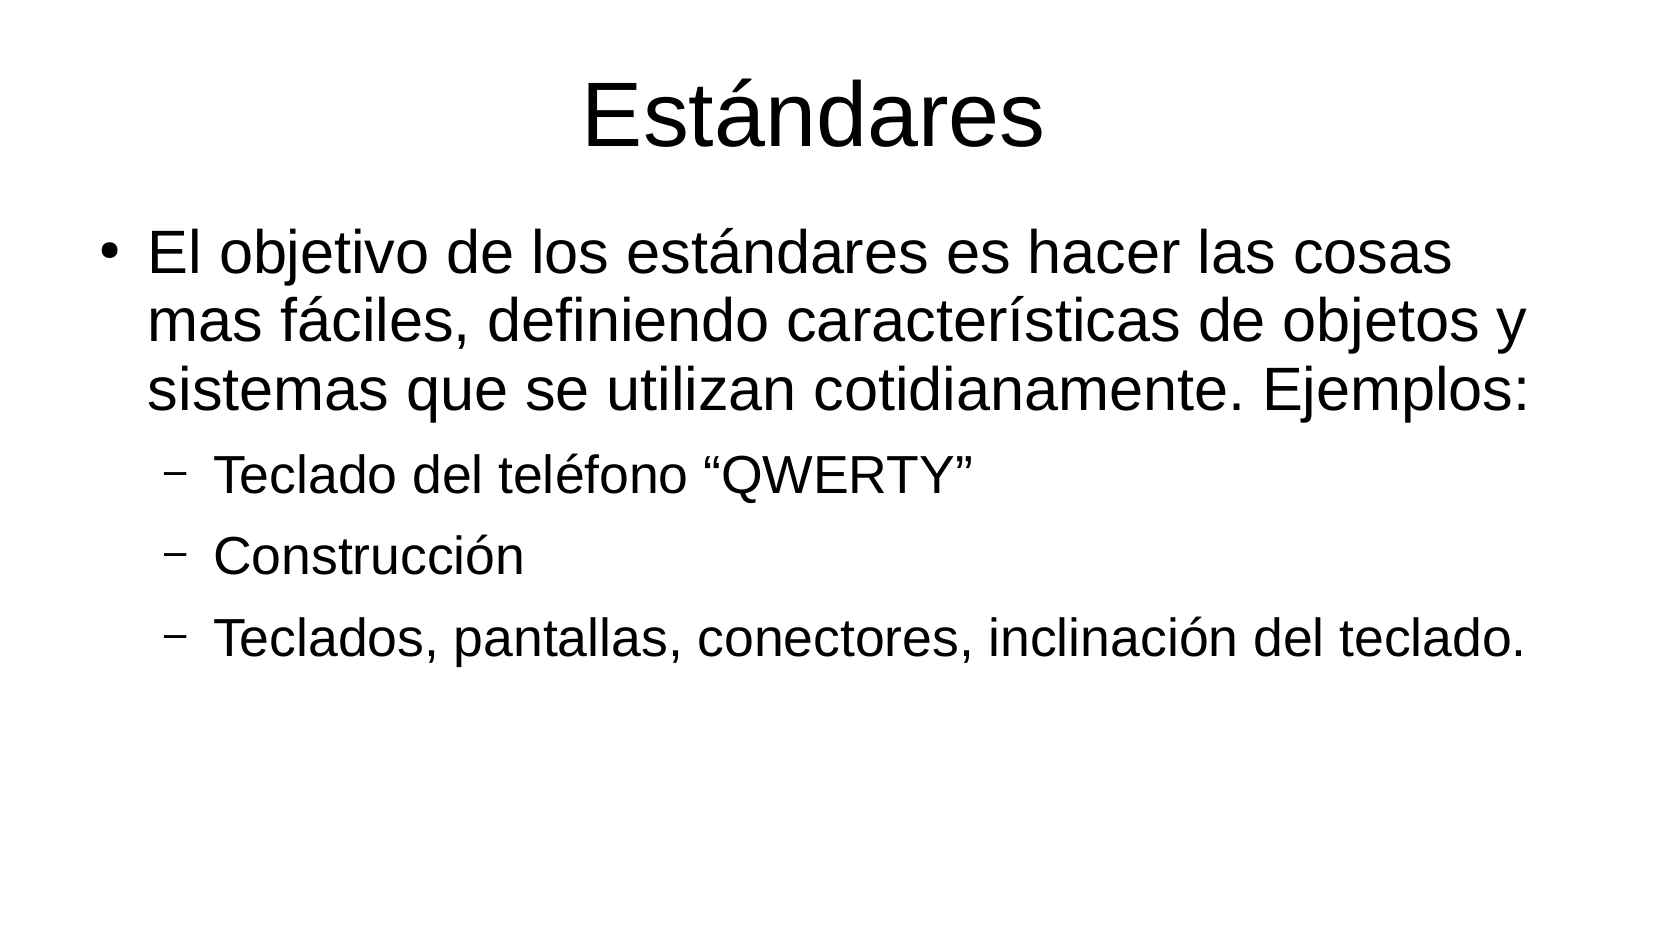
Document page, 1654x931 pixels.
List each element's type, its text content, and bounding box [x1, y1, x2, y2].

title Estándares [82, 37, 1571, 193]
list El objetivo de los estándares es hacer las cosas mas fáciles, definiendo características de objetos y sistemas que se utilizan cotidianamente. Ejemplos: Teclado del teléfono “QWERTY” Construcción Teclados, pantallas, conectores, inclinación del teclado. [82, 217, 1571, 758]
